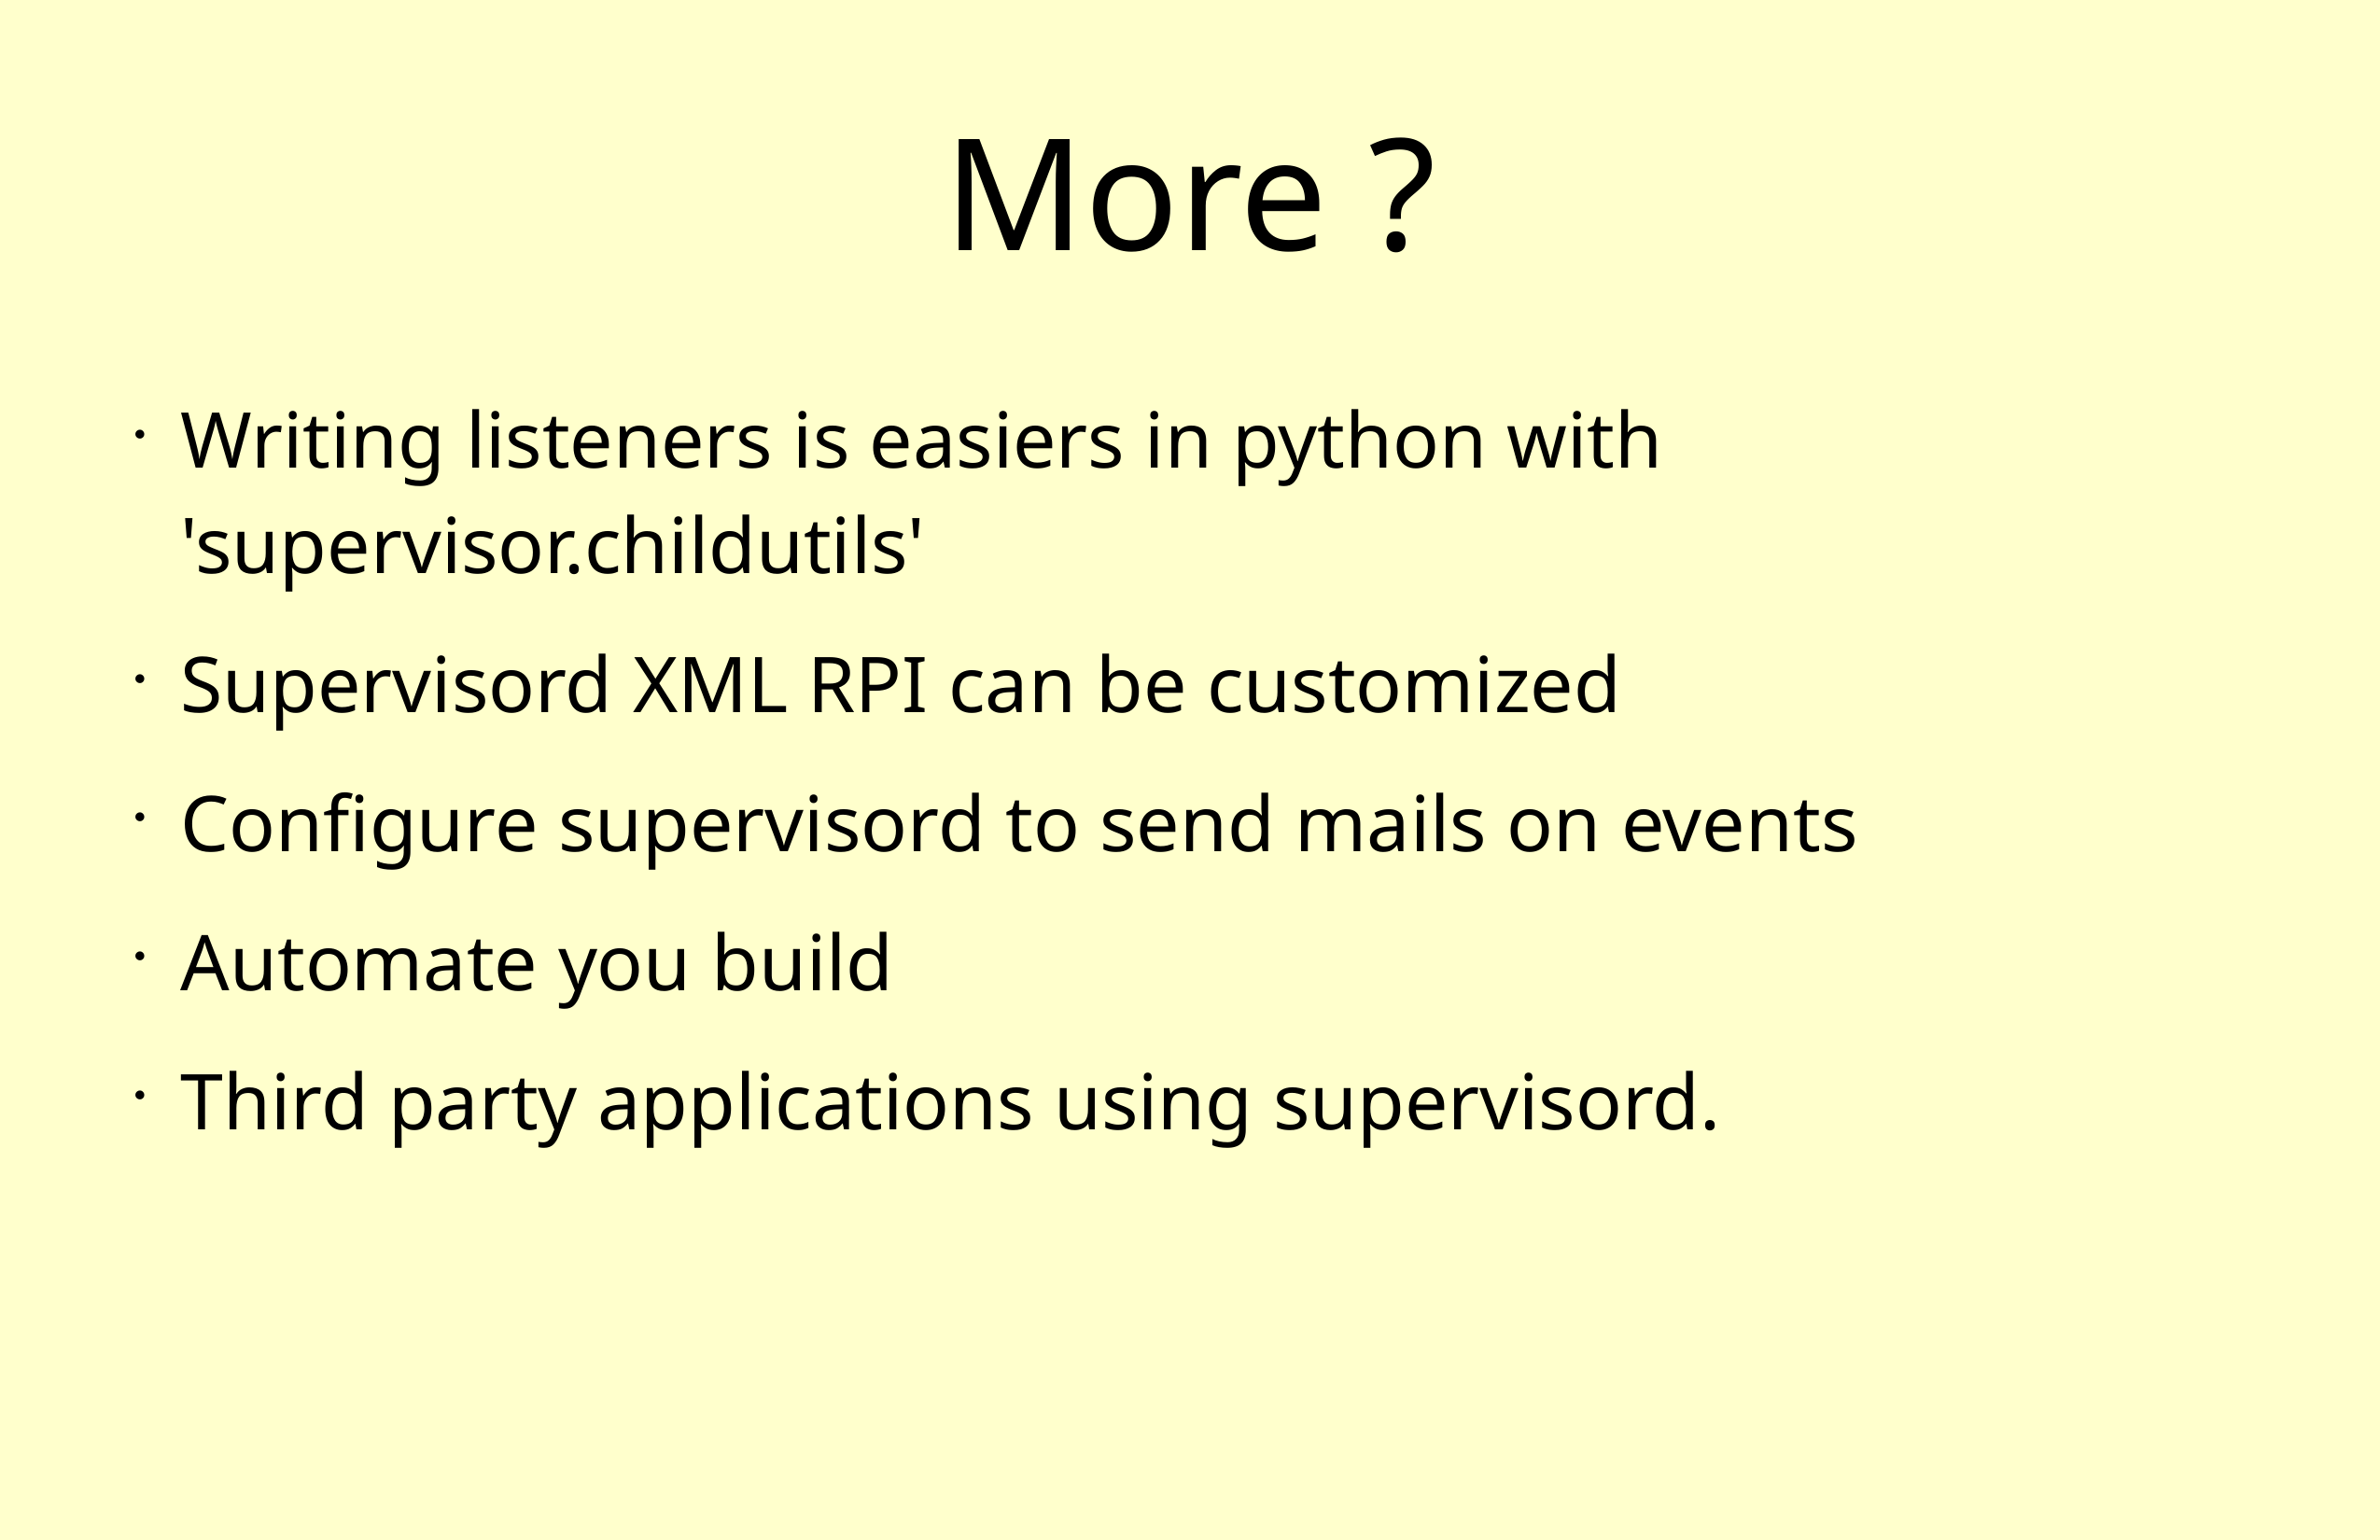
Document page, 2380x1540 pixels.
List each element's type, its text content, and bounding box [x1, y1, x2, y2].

title More ? [119, 61, 2261, 319]
list Writing listeners is easiers in python with 'supervisor.childutils' Supervisord XML RPI can be customized Configure supervisord to send mails on events Automate you build Third party applications using supervisord. [119, 385, 2261, 1155]
